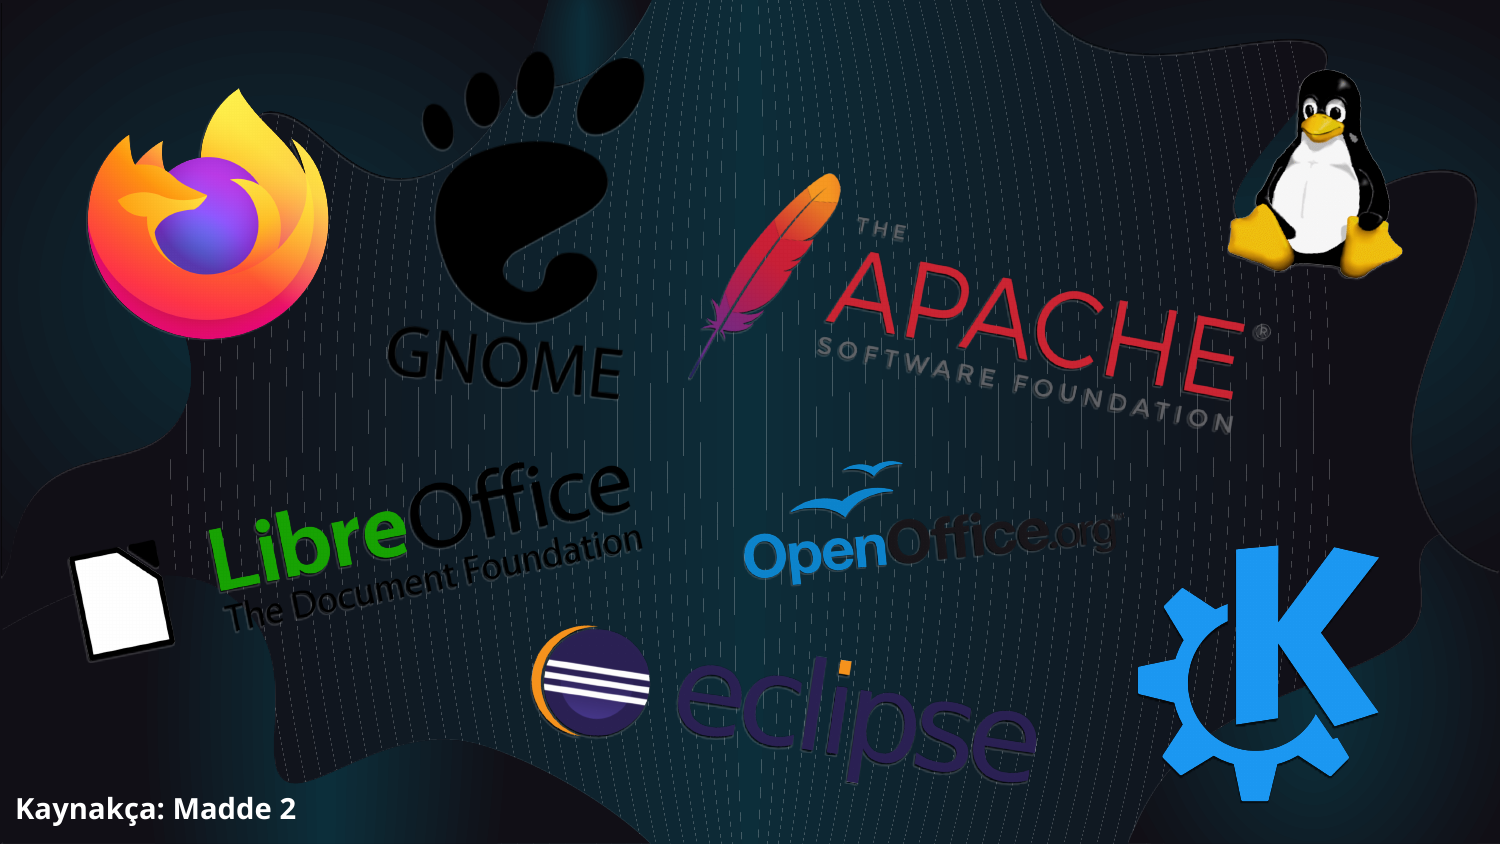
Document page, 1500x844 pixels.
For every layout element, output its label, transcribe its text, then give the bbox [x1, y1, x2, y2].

picture [688, 62, 1418, 485]
text_box Kaynakça: Madde 2 [0, 774, 924, 830]
picture [732, 421, 1429, 844]
picture [523, 613, 1044, 809]
picture [385, 35, 656, 400]
picture [65, 83, 349, 352]
picture [29, 408, 689, 695]
